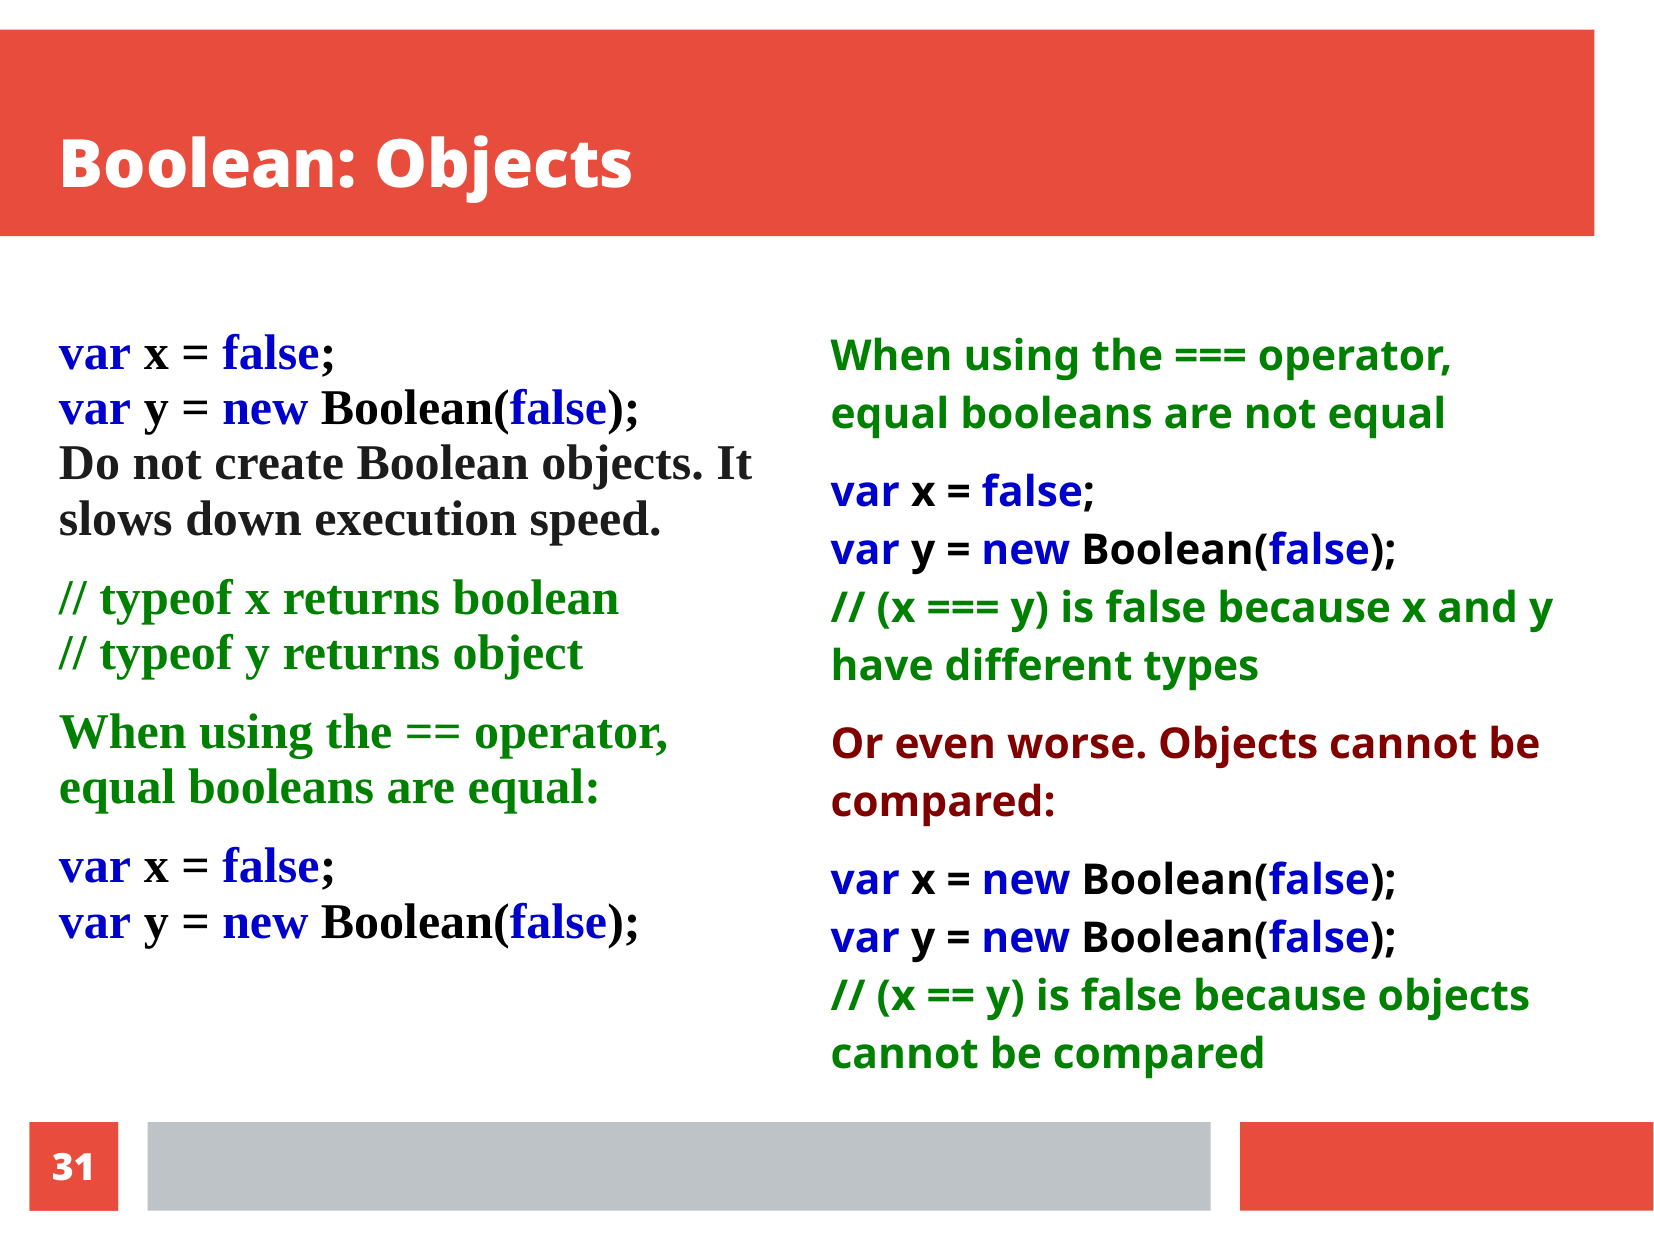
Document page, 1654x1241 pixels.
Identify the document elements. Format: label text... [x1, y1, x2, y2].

title Boolean: Objects [59, 59, 1595, 207]
list When using the === operator, equal booleans are not equal var x = false; var y = new Boolean(false); // (x === y) is false because x and y have different types Or even worse. Objects cannot be compared: var x = new Boolean(false); var y = new Boolean(false); // (x == y) is false because objects cannot be compared [830, 324, 1566, 1093]
list var x = false; var y = new Boolean(false); Do not create Boolean objects. It slows down execution speed. // typeof x returns boolean // typeof y returns object When using the == operator, equal booleans are equal: var x = false; var y = new Boolean(false); [59, 324, 794, 1093]
